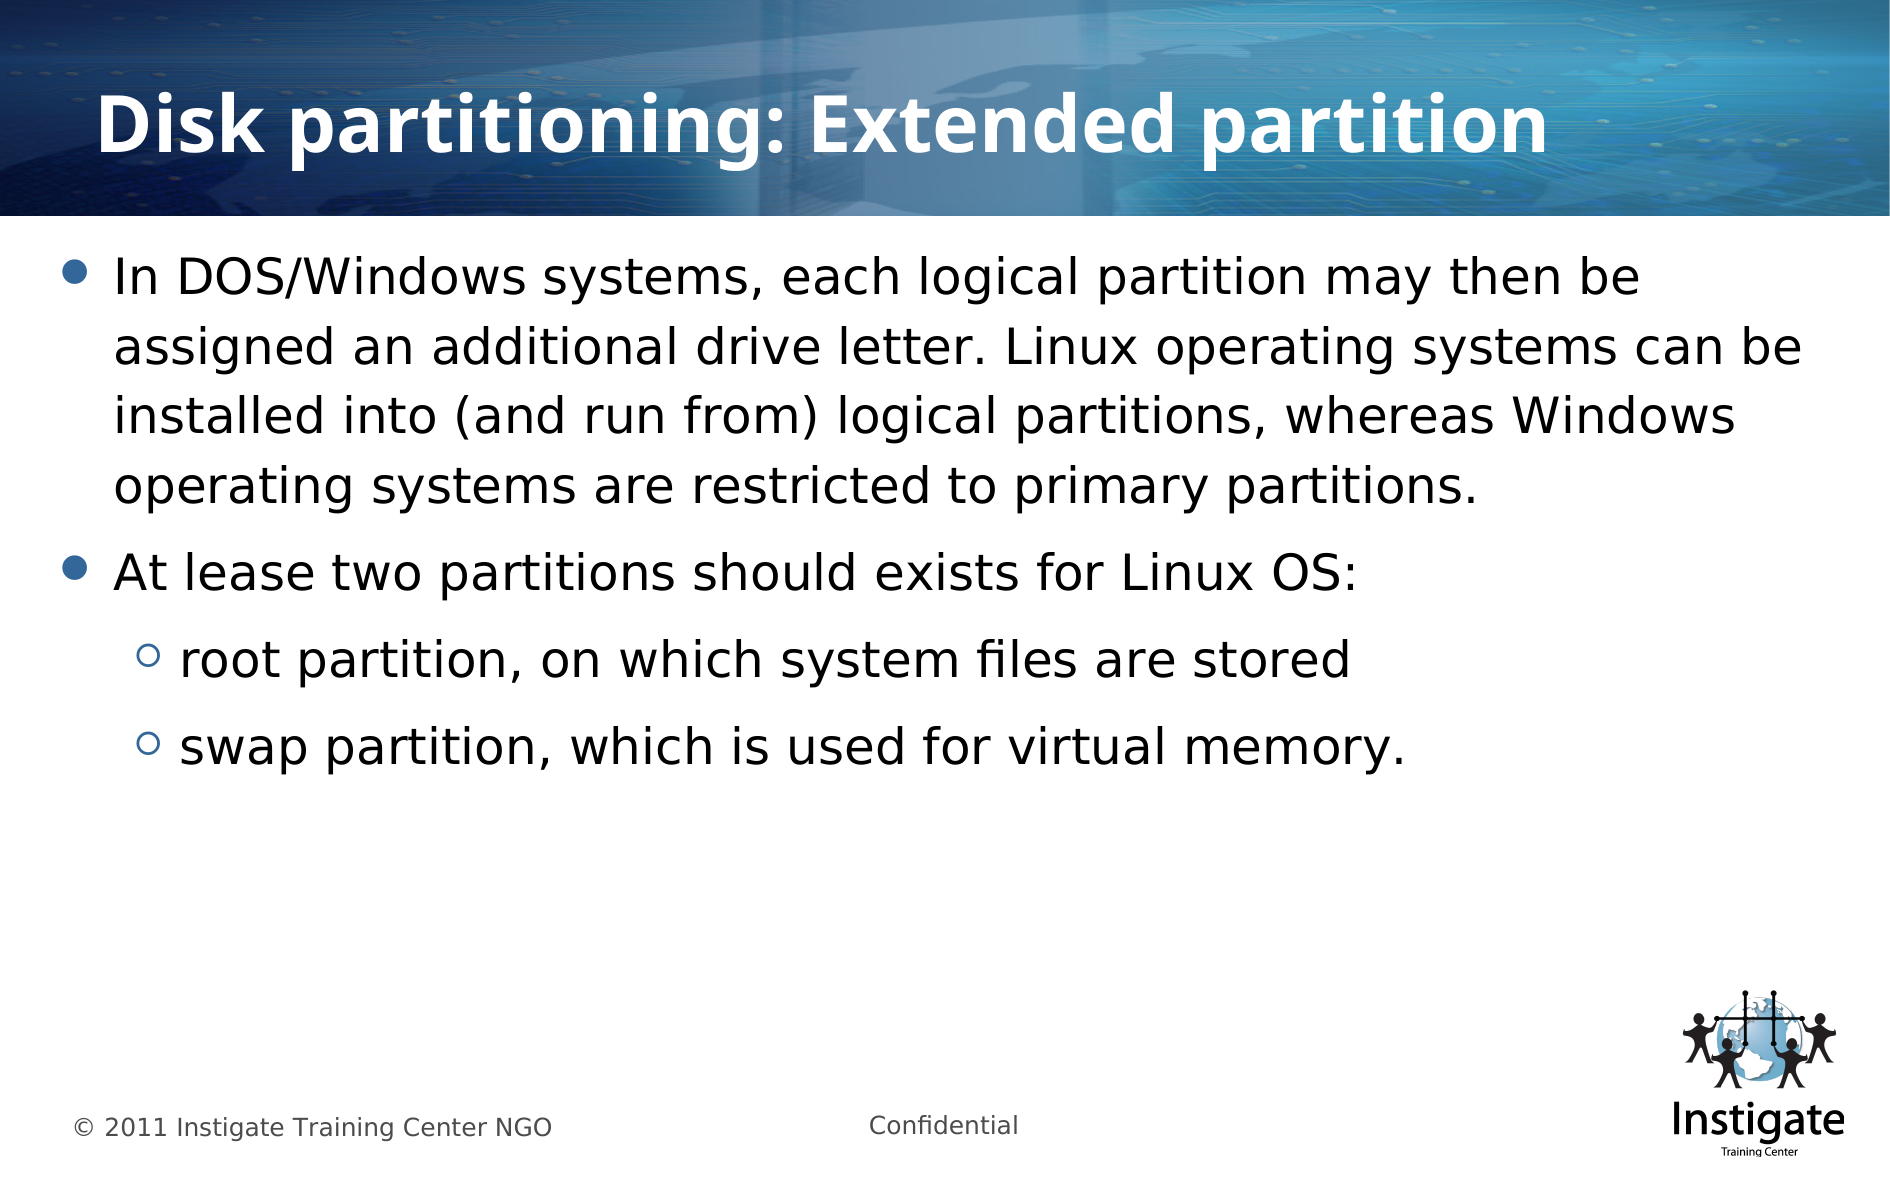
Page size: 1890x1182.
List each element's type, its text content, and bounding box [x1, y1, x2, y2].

picture [0, 0, 1890, 216]
list In DOS/Windows systems, each logical partition may then be assigned an additional drive letter. Linux operating systems can be installed into (and run from) logical partitions, whereas Windows operating systems are restricted to primary partitions. At lease two partitions should exists for Linux OS: root partition, on which system files are stored swap partition, which is used for virtual memory. [59, 236, 1831, 1001]
picture [1674, 990, 1844, 1157]
title Disk partitioning: Extended partition [94, 54, 1793, 210]
